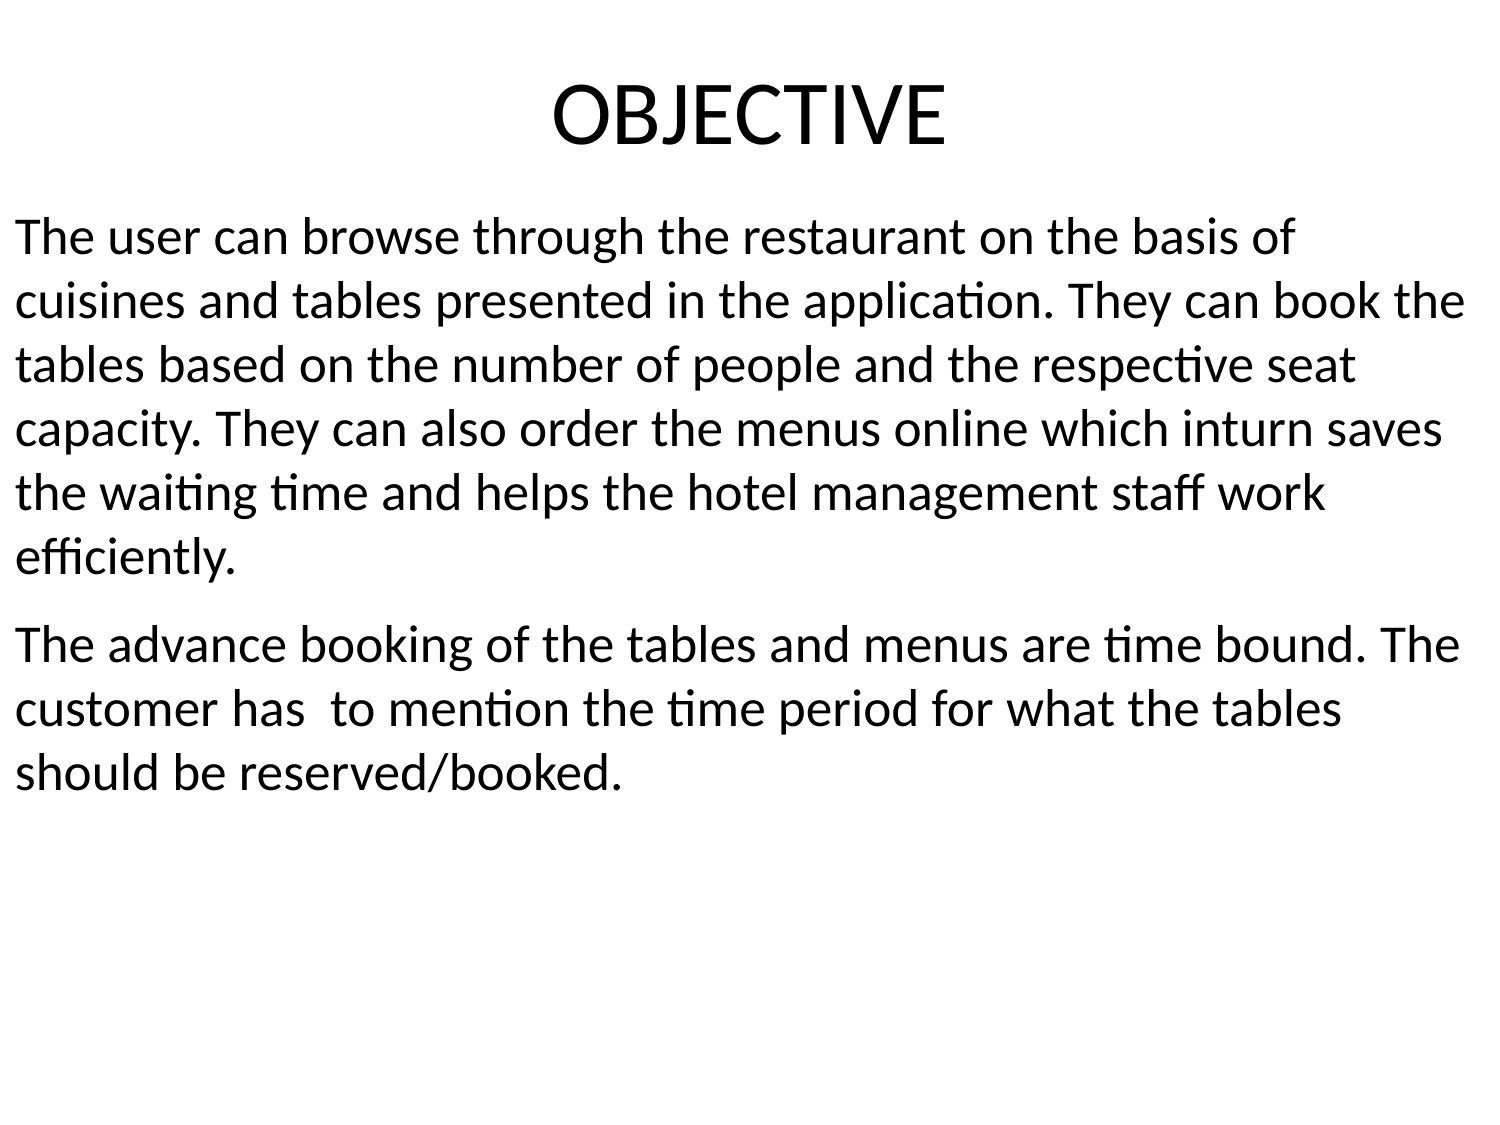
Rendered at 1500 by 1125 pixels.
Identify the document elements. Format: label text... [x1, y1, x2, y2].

title OBJECTIVE [75, 45, 1425, 193]
list The user can browse through the restaurant on the basis of cuisines and tables presented in the application. They can book the tables based on the number of people and the respective seat capacity. They can also order the menus online which inturn saves the waiting time and helps the hotel management staff work efficiently. The advance booking of the tables and menus are time bound. The customer has to mention the time period for what the tables should be reserved/booked. [0, 193, 1482, 1080]
